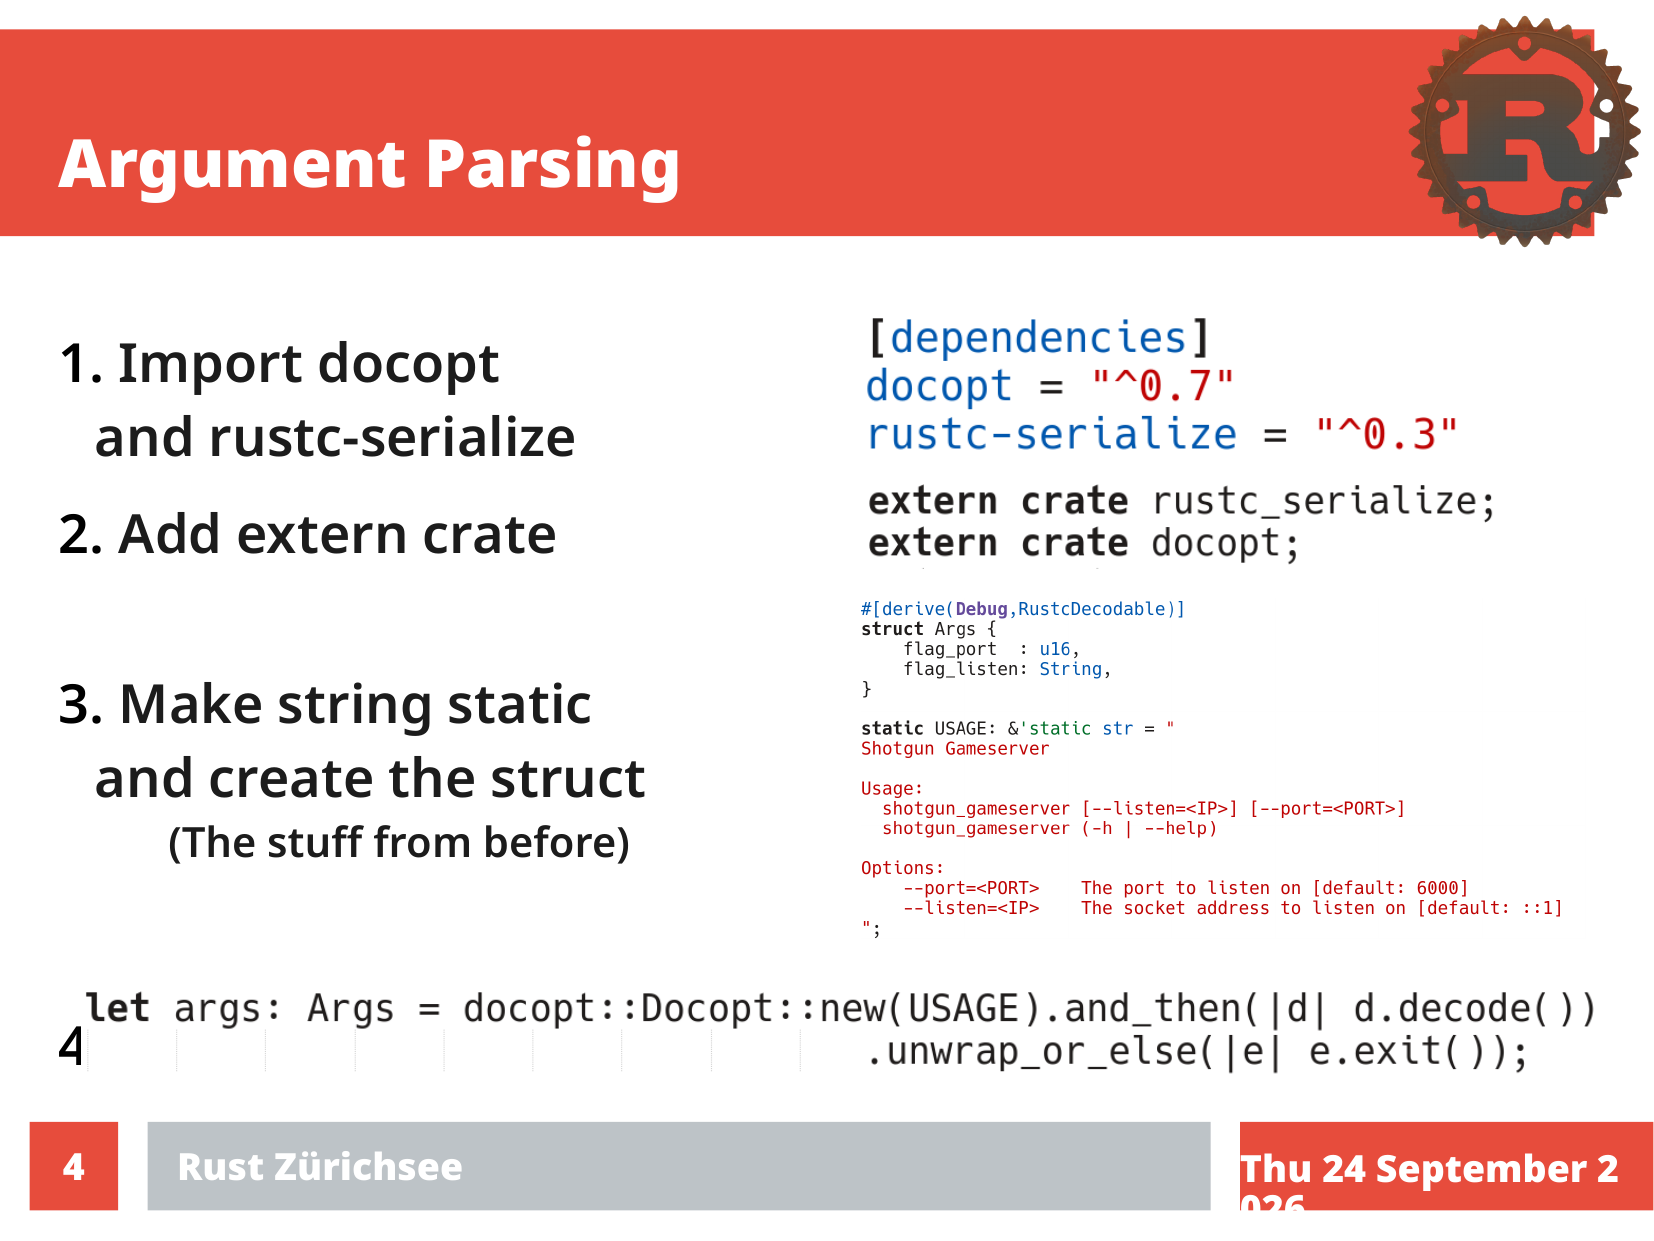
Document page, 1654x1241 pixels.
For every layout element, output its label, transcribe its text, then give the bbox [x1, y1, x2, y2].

picture [1406, 14, 1643, 251]
picture [865, 481, 1581, 569]
list Import docopt and rustc-serialize Add extern crate Make string static and create the struct (The stuff from before) Add runtime-parsing: [59, 324, 1565, 1093]
title Argument Parsing [59, 58, 1595, 207]
picture [81, 987, 1619, 1083]
picture [864, 306, 1477, 462]
picture [861, 598, 1586, 939]
